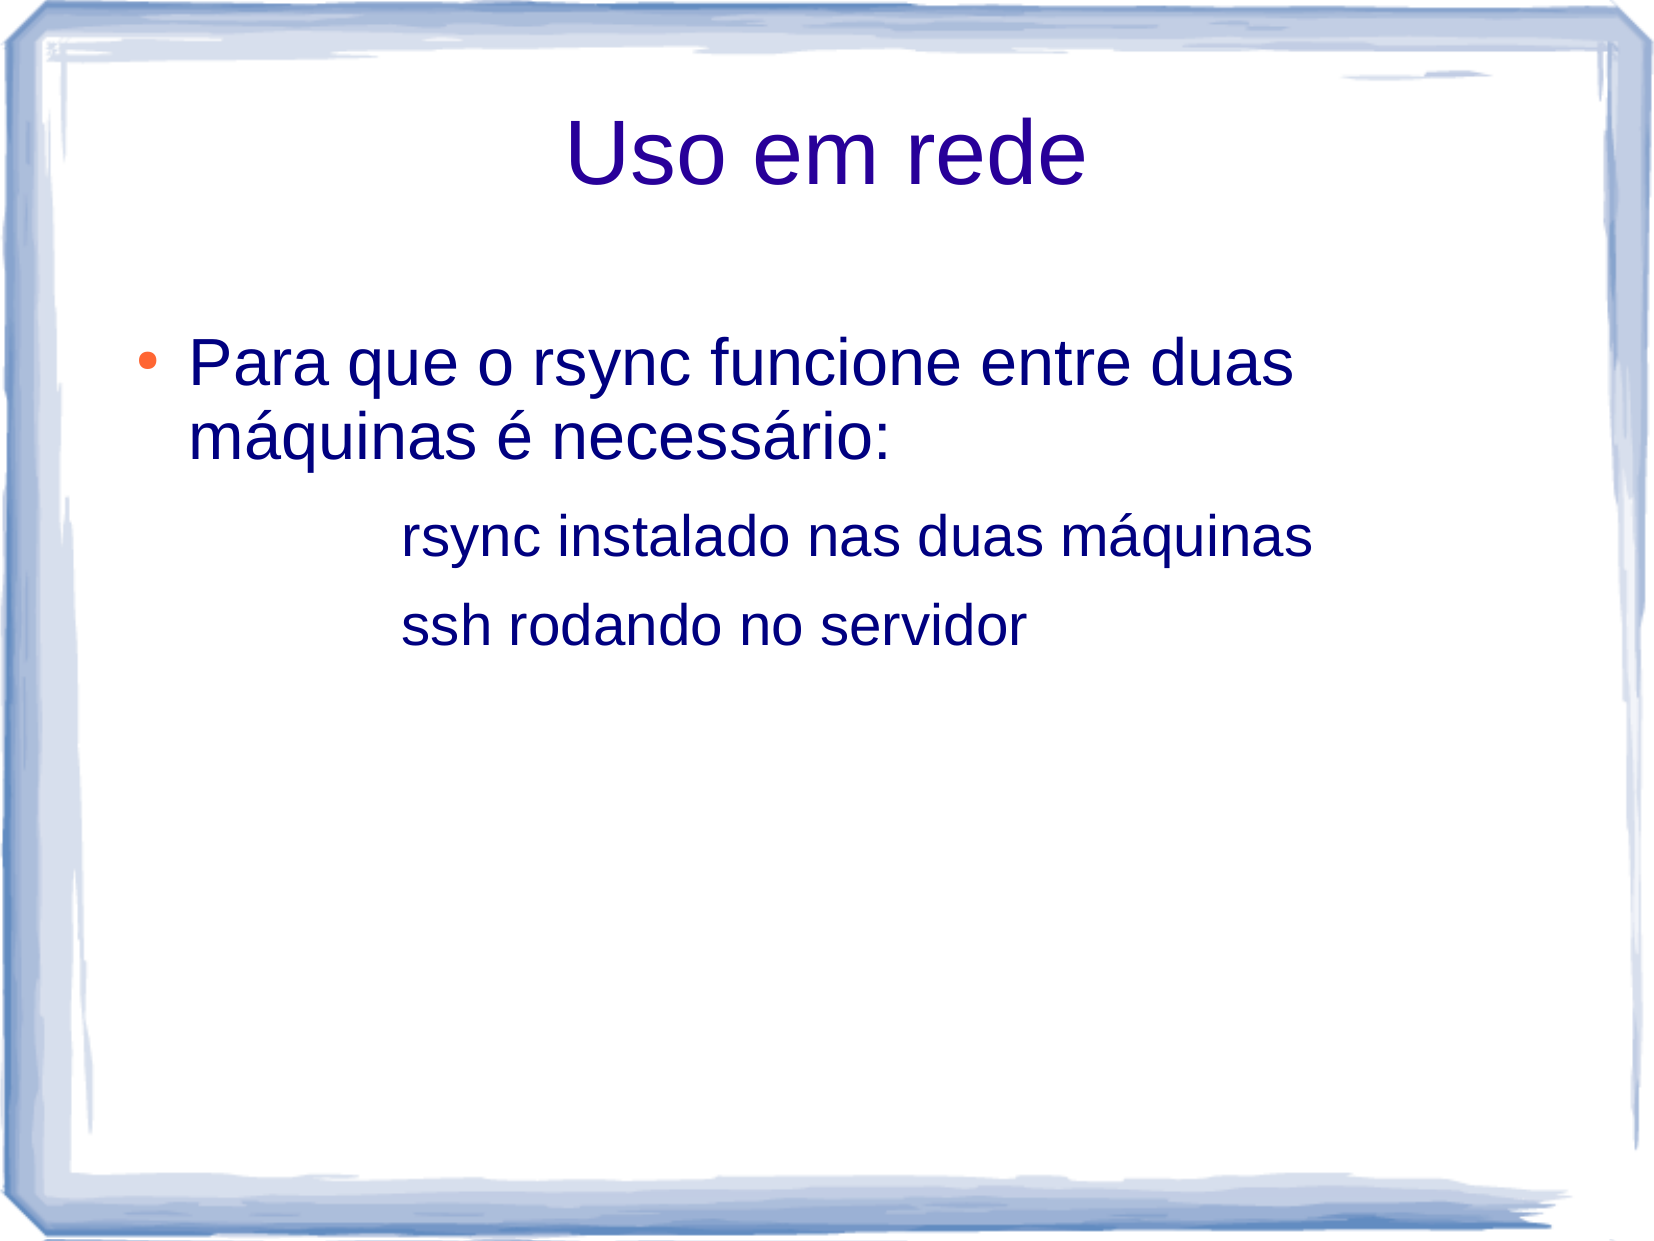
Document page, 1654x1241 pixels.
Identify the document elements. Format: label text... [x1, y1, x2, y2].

picture [0, 0, 1654, 1241]
list Para que o rsync funcione entre duas máquinas é necessário: rsync instalado nas duas máquinas ssh rodando no servidor [118, 324, 1571, 1045]
title Uso em rede [82, 49, 1571, 257]
